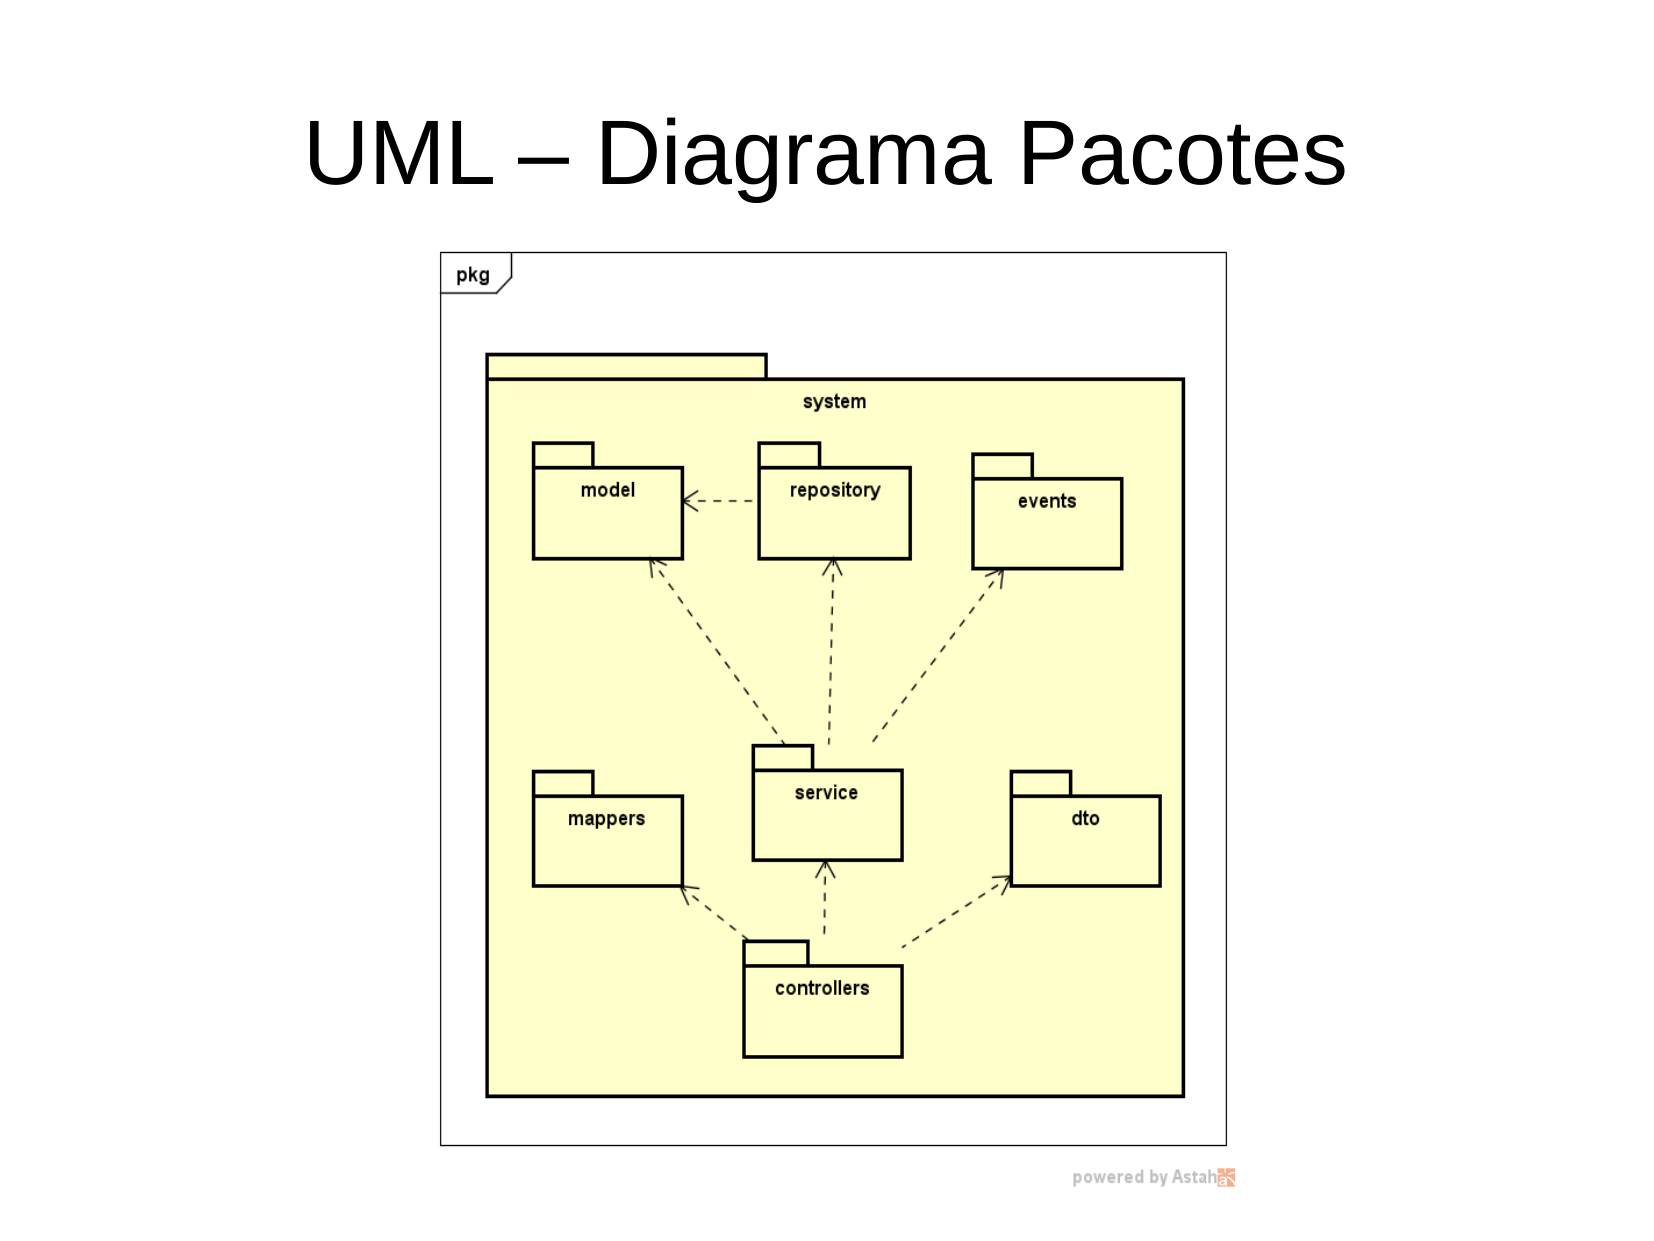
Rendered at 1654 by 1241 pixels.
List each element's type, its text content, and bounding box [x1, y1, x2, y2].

title UML – Diagrama Pacotes [82, 49, 1571, 257]
picture [425, 236, 1241, 1193]
